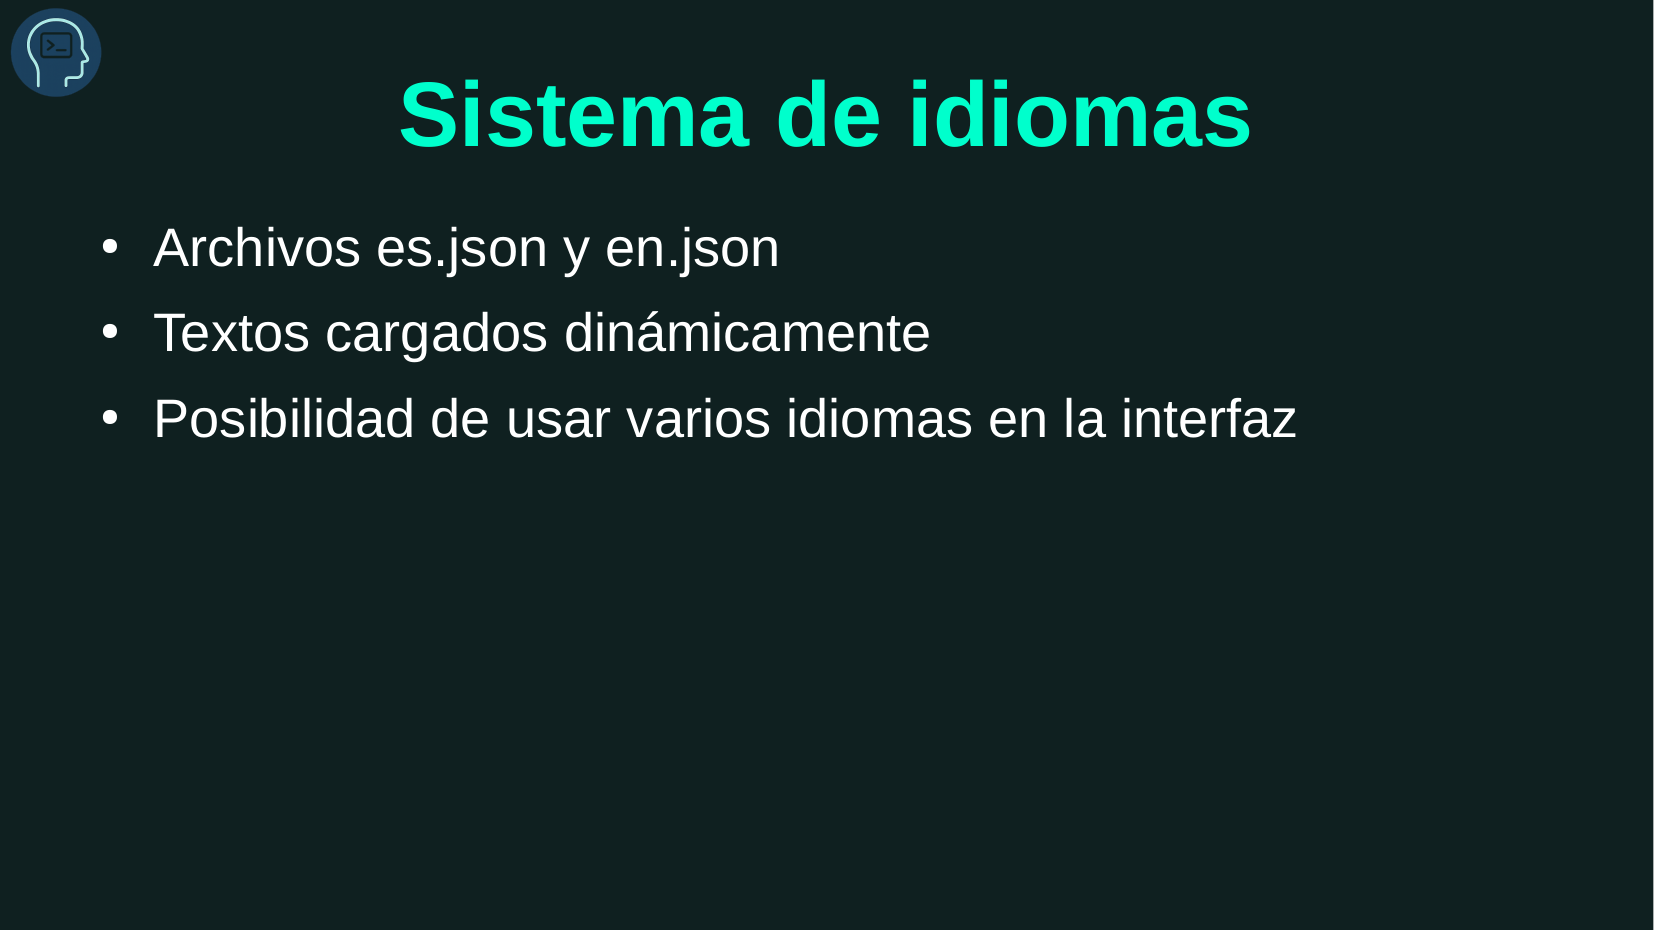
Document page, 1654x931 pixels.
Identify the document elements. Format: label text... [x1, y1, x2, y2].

title Sistema de idiomas [82, 37, 1571, 193]
picture [0, 0, 130, 130]
list Archivos es.json y en.json Textos cargados dinámicamente Posibilidad de usar varios idiomas en la interfaz [82, 217, 1571, 758]
